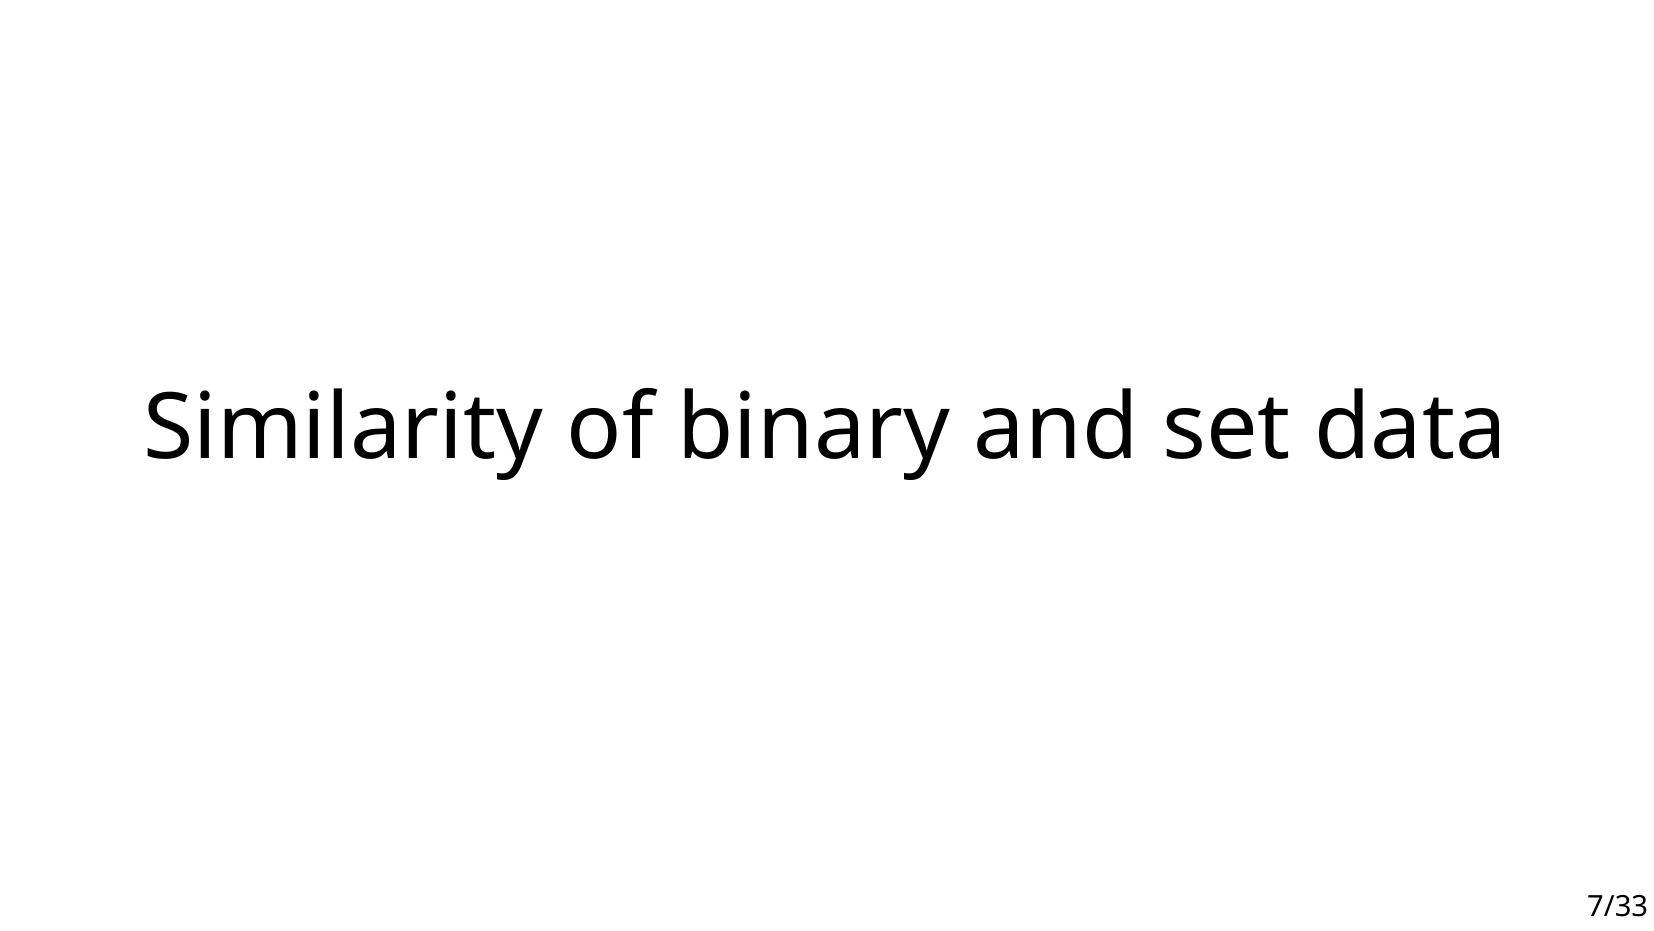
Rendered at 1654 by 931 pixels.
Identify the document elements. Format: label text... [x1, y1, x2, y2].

title Similarity of binary and set data [81, 345, 1570, 501]
